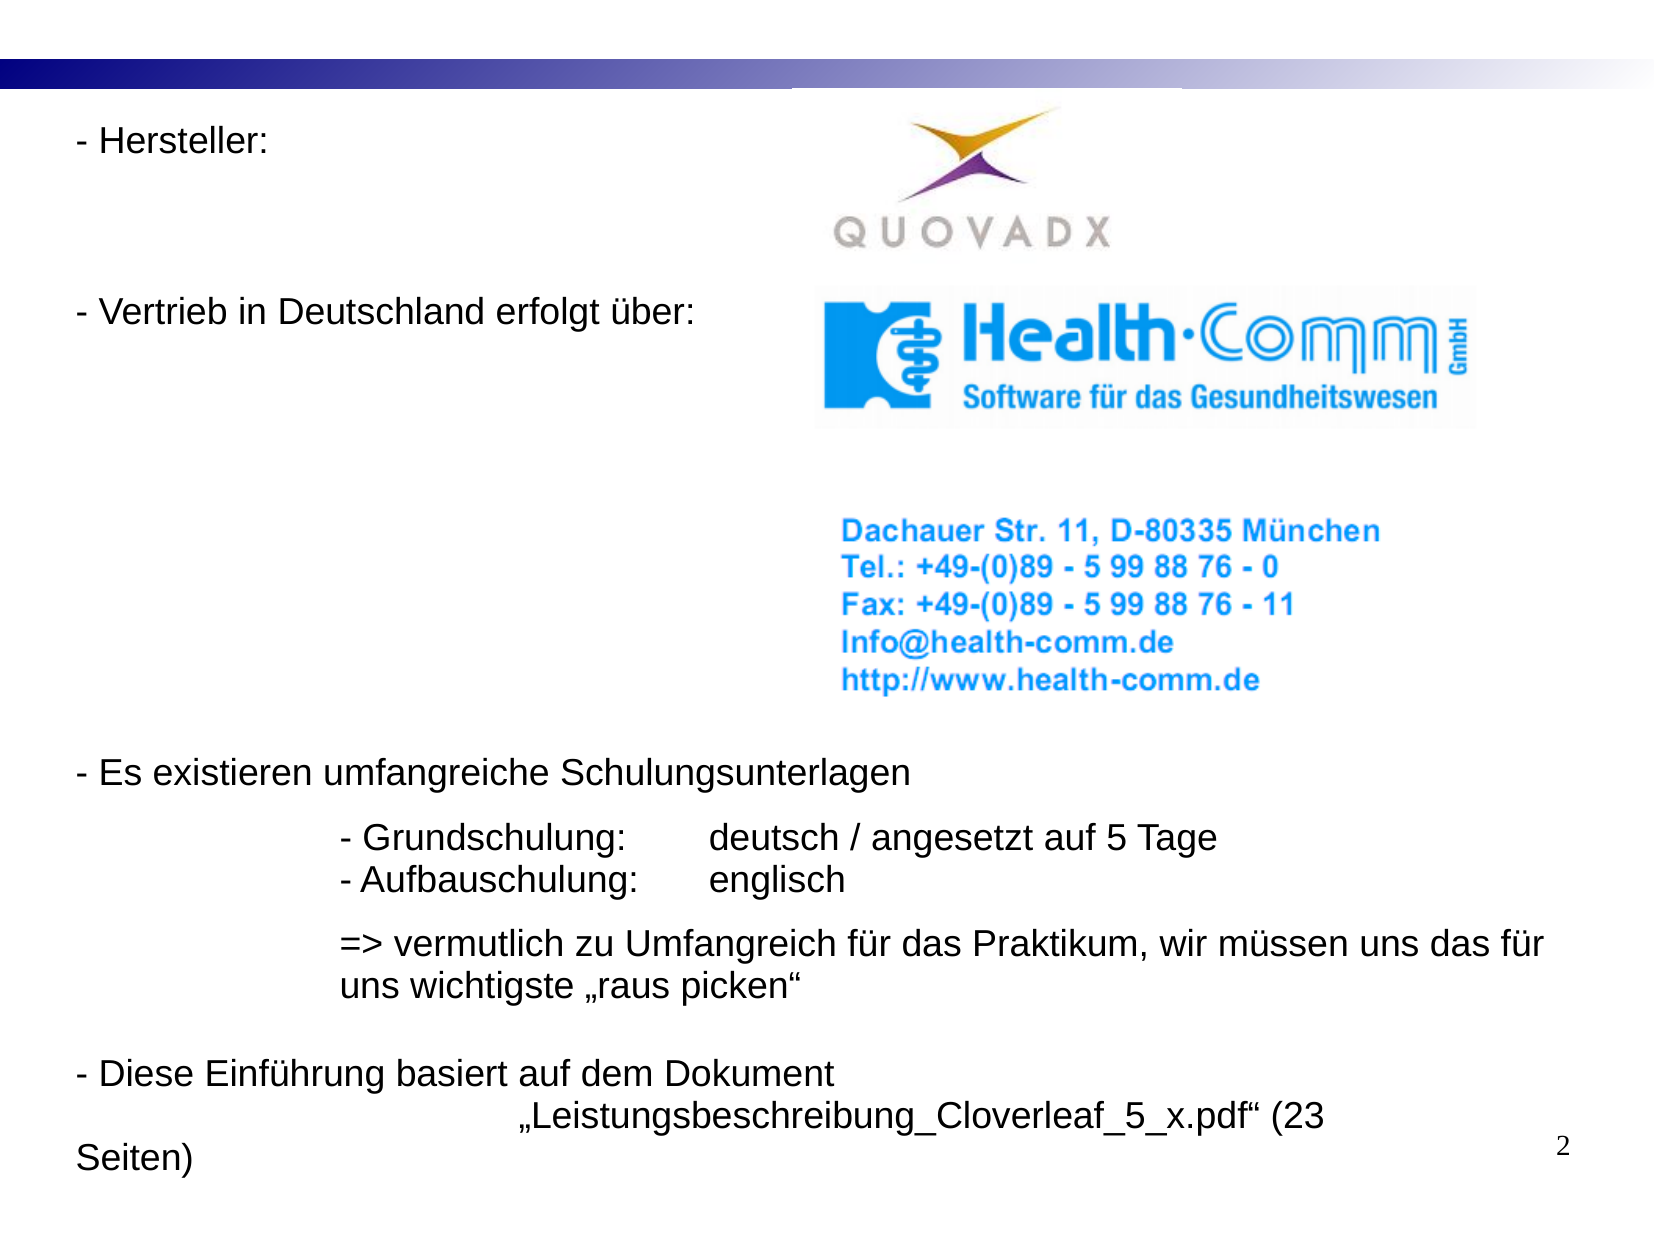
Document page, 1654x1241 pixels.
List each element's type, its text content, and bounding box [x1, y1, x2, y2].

text_box => vermutlich zu Umfangreich für das Praktikum, wir müssen uns das für uns wichtigste „raus picken“ [324, 915, 1623, 1015]
text_box - Vertrieb in Deutschland erfolgt über: [60, 283, 857, 341]
text_box - Es existieren umfangreiche Schulungsunterlagen [60, 744, 1359, 802]
picture [767, 88, 1523, 747]
text_box - Grundschulung: deutsch / angesetzt auf 5 Tage - Aufbauschulung: englisch [324, 809, 1623, 908]
text_box [0, 59, 1654, 89]
text_box - Diese Einführung basiert auf dem Dokument „Leistungsbeschreibung_Cloverleaf_5_x.pdf“ (23 Seiten) [60, 1045, 1447, 1145]
text_box - Hersteller: [60, 112, 857, 170]
